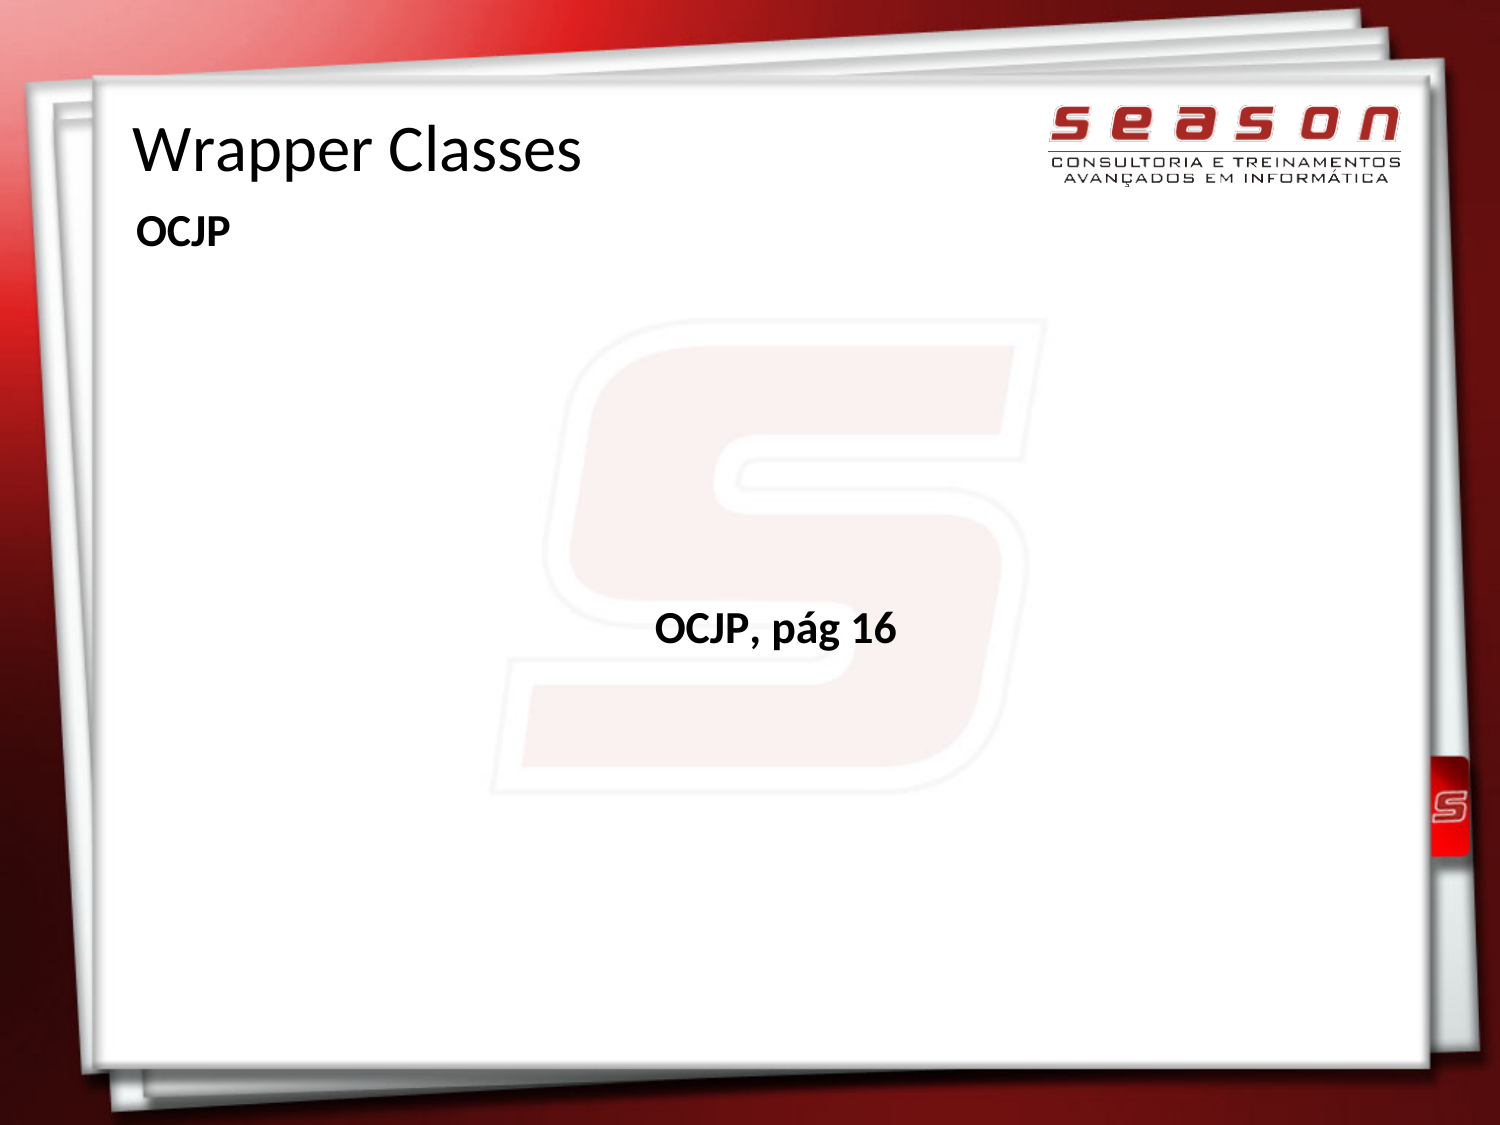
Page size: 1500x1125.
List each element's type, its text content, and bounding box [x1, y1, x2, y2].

text_box OCJP, pág 16 [207, 357, 1328, 894]
picture [0, 0, 1500, 1125]
title Wrapper Classes [118, 33, 1394, 257]
text_box OCJP [119, 200, 1240, 256]
